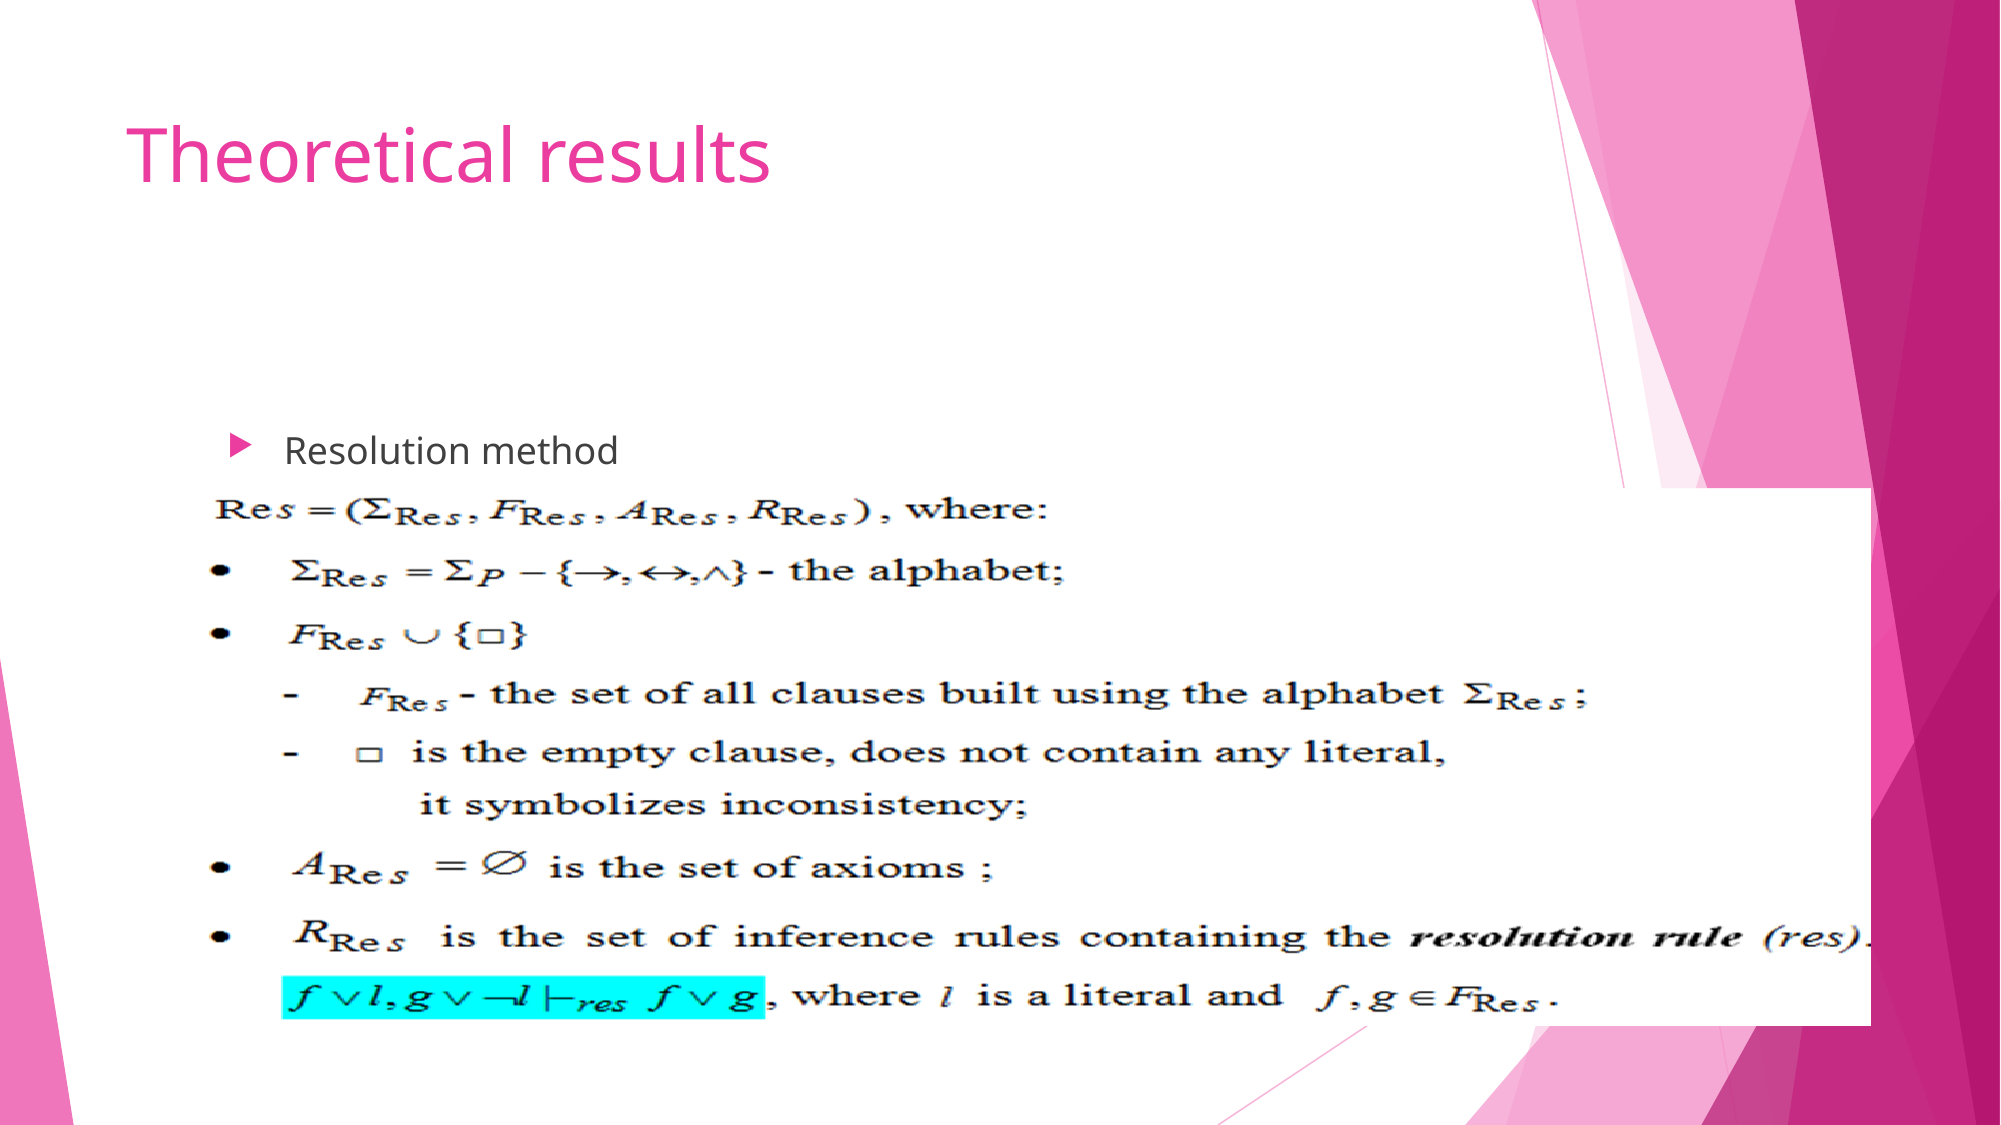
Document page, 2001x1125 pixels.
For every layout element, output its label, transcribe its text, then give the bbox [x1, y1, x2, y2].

title Theoretical results [111, 99, 1522, 317]
picture [173, 484, 1871, 1026]
list Resolution method [212, 419, 1907, 1026]
